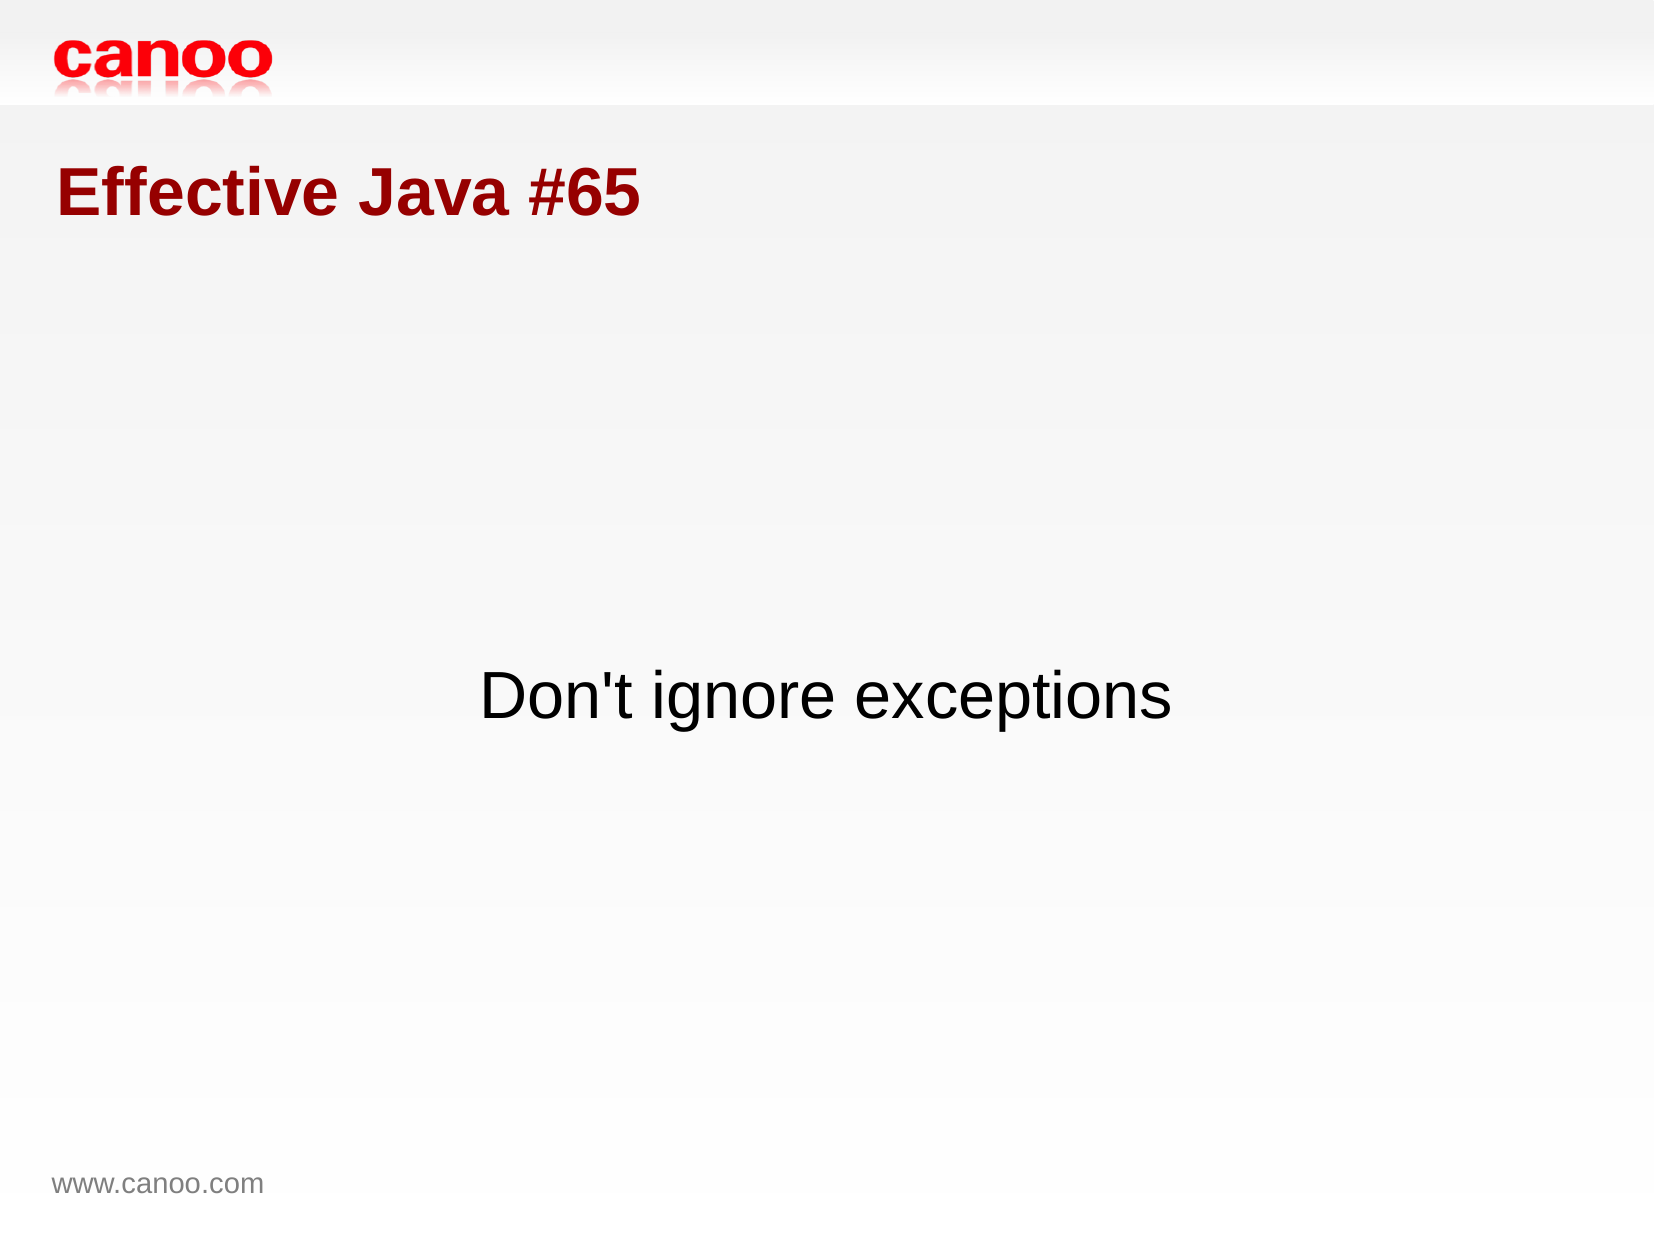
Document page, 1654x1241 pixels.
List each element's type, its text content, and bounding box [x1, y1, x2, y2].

title Effective Java #65 [48, 138, 1609, 238]
text_box Don't ignore exceptions [46, 282, 1607, 1102]
picture [51, 37, 273, 119]
